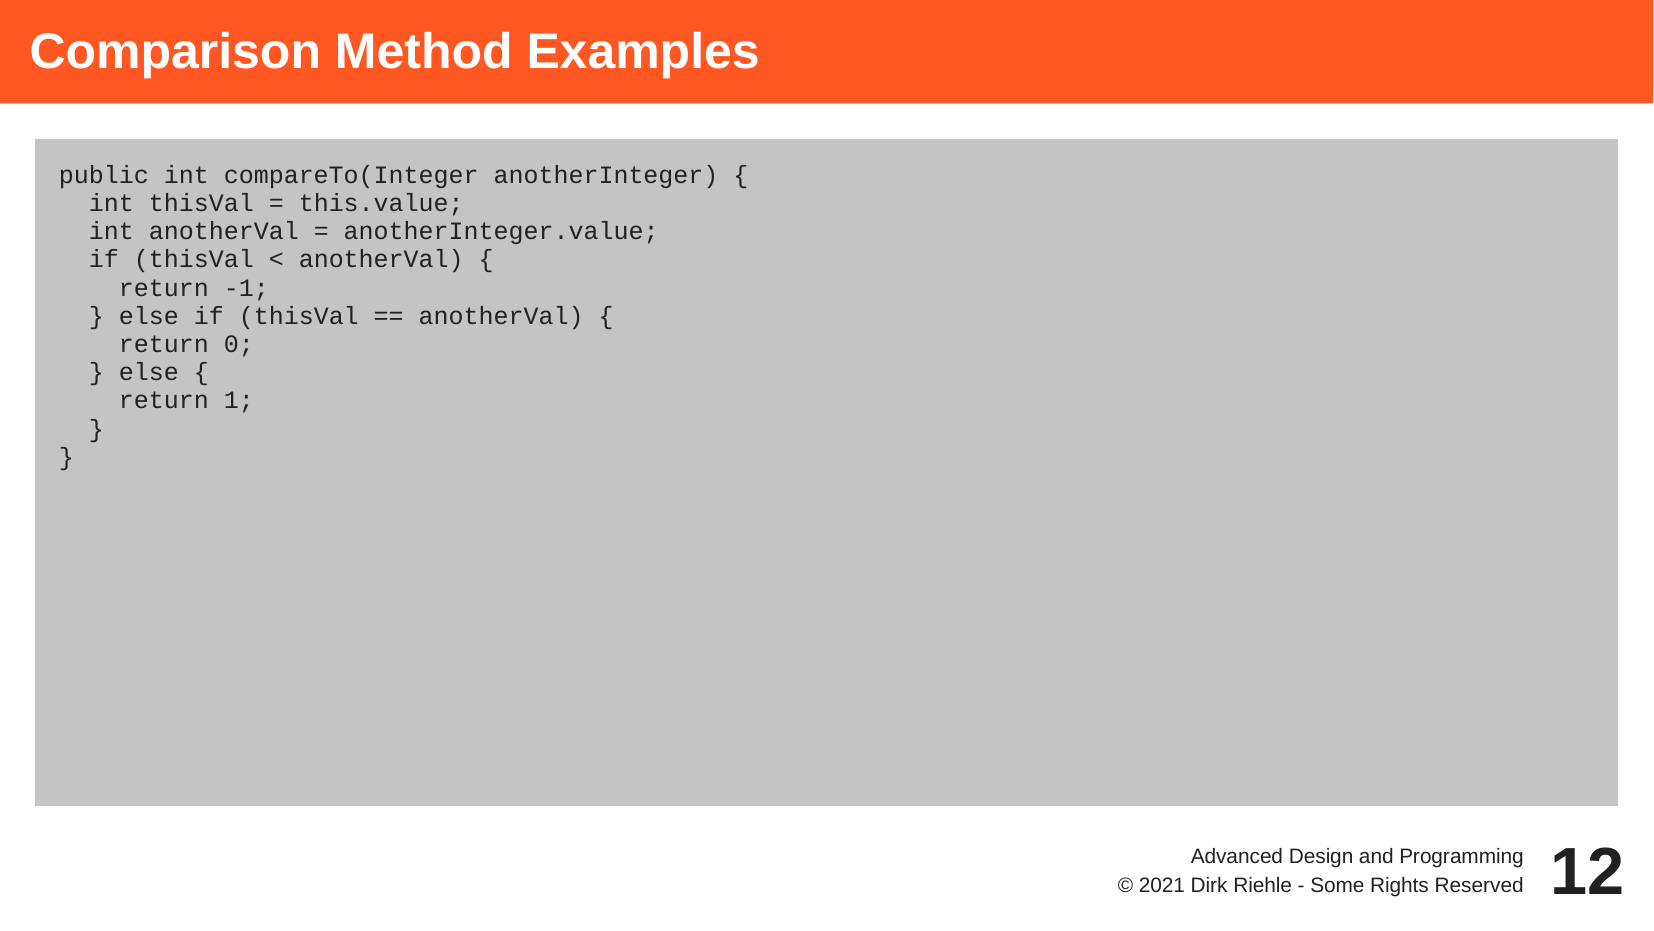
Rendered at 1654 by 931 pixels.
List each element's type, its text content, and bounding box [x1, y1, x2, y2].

list public int compareTo(Integer anotherInteger) { int thisVal = this.value; int anotherVal = anotherInteger.value; if (thisVal < anotherVal) { return -1; } else if (thisVal == anotherVal) { return 0; } else { return 1; } } [29, 132, 1625, 813]
title Comparison Method Examples [0, 0, 1654, 104]
